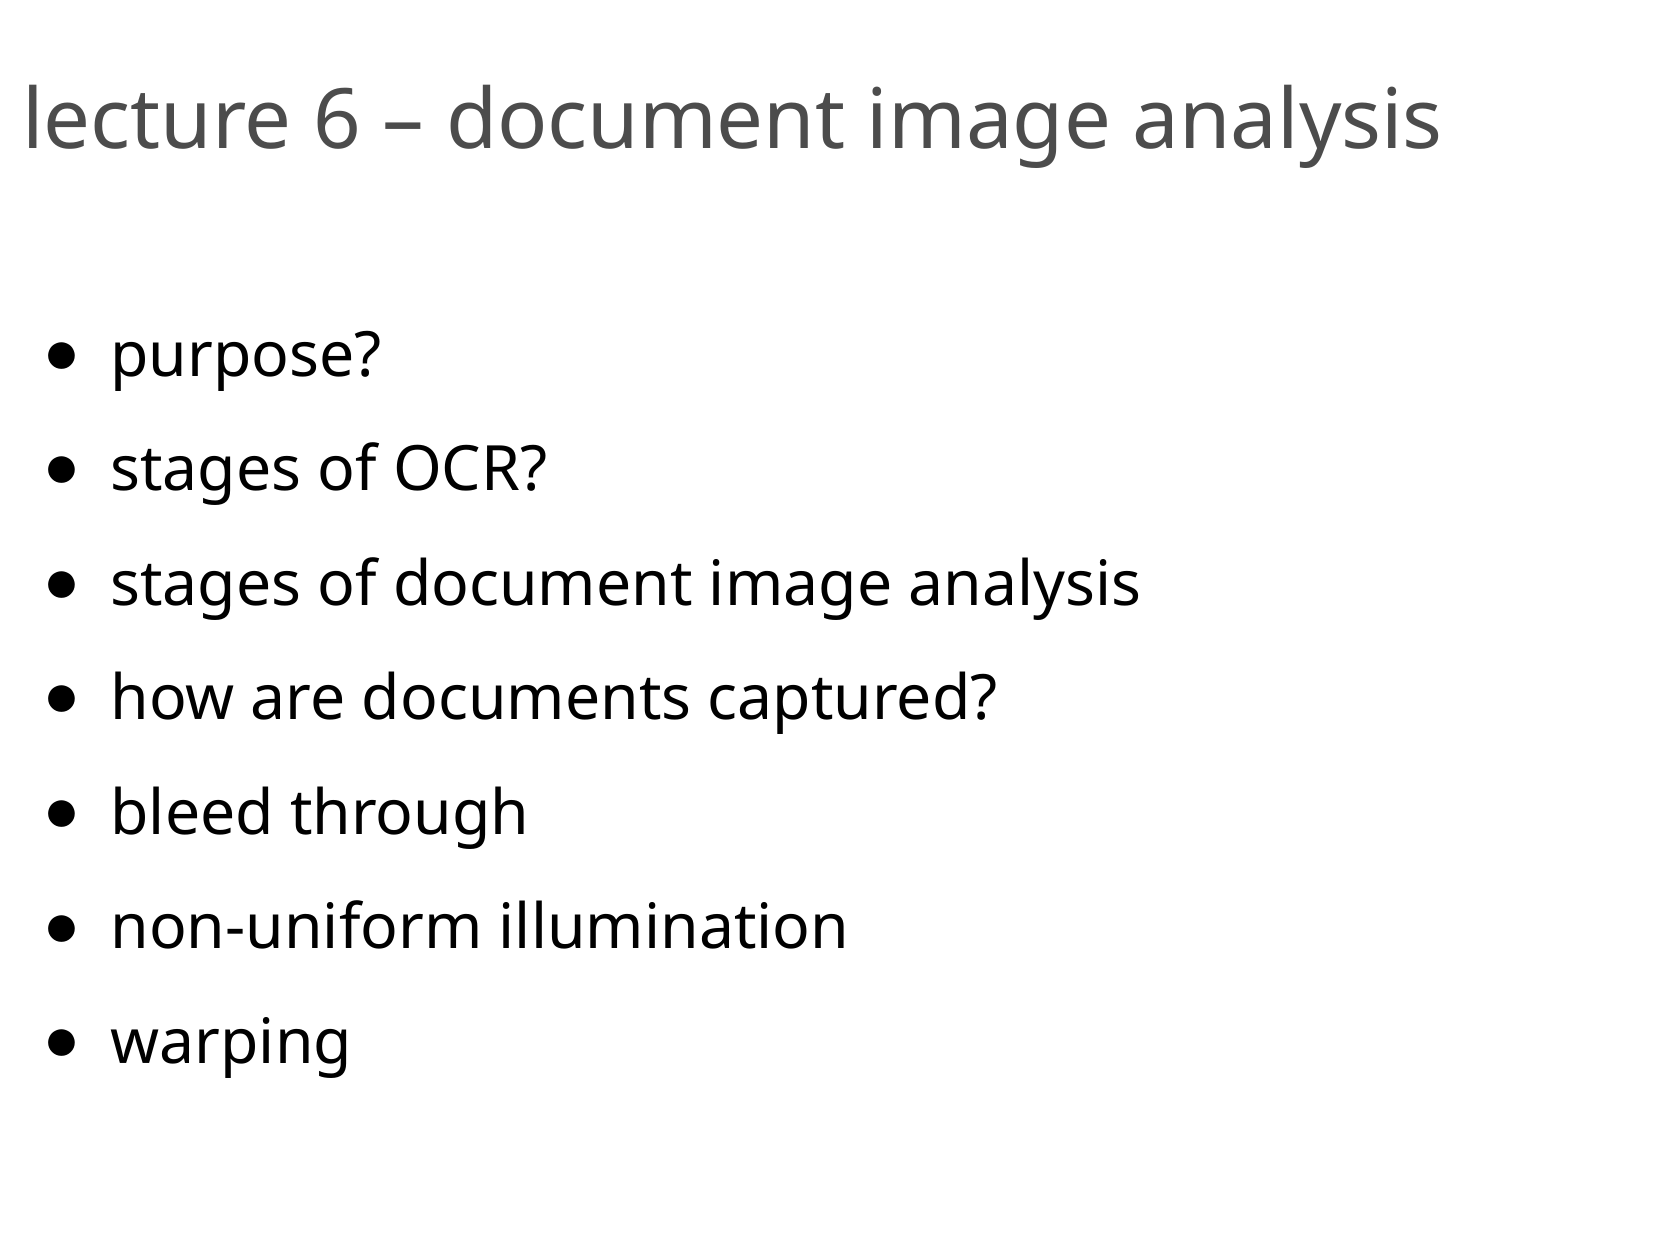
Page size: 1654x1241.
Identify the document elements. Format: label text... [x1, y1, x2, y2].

title lecture 6 – document image analysis [22, 0, 1654, 234]
list purpose? stages of OCR? stages of document image analysis how are documents captured? bleed through non-uniform illumination warping [25, 233, 1654, 1158]
